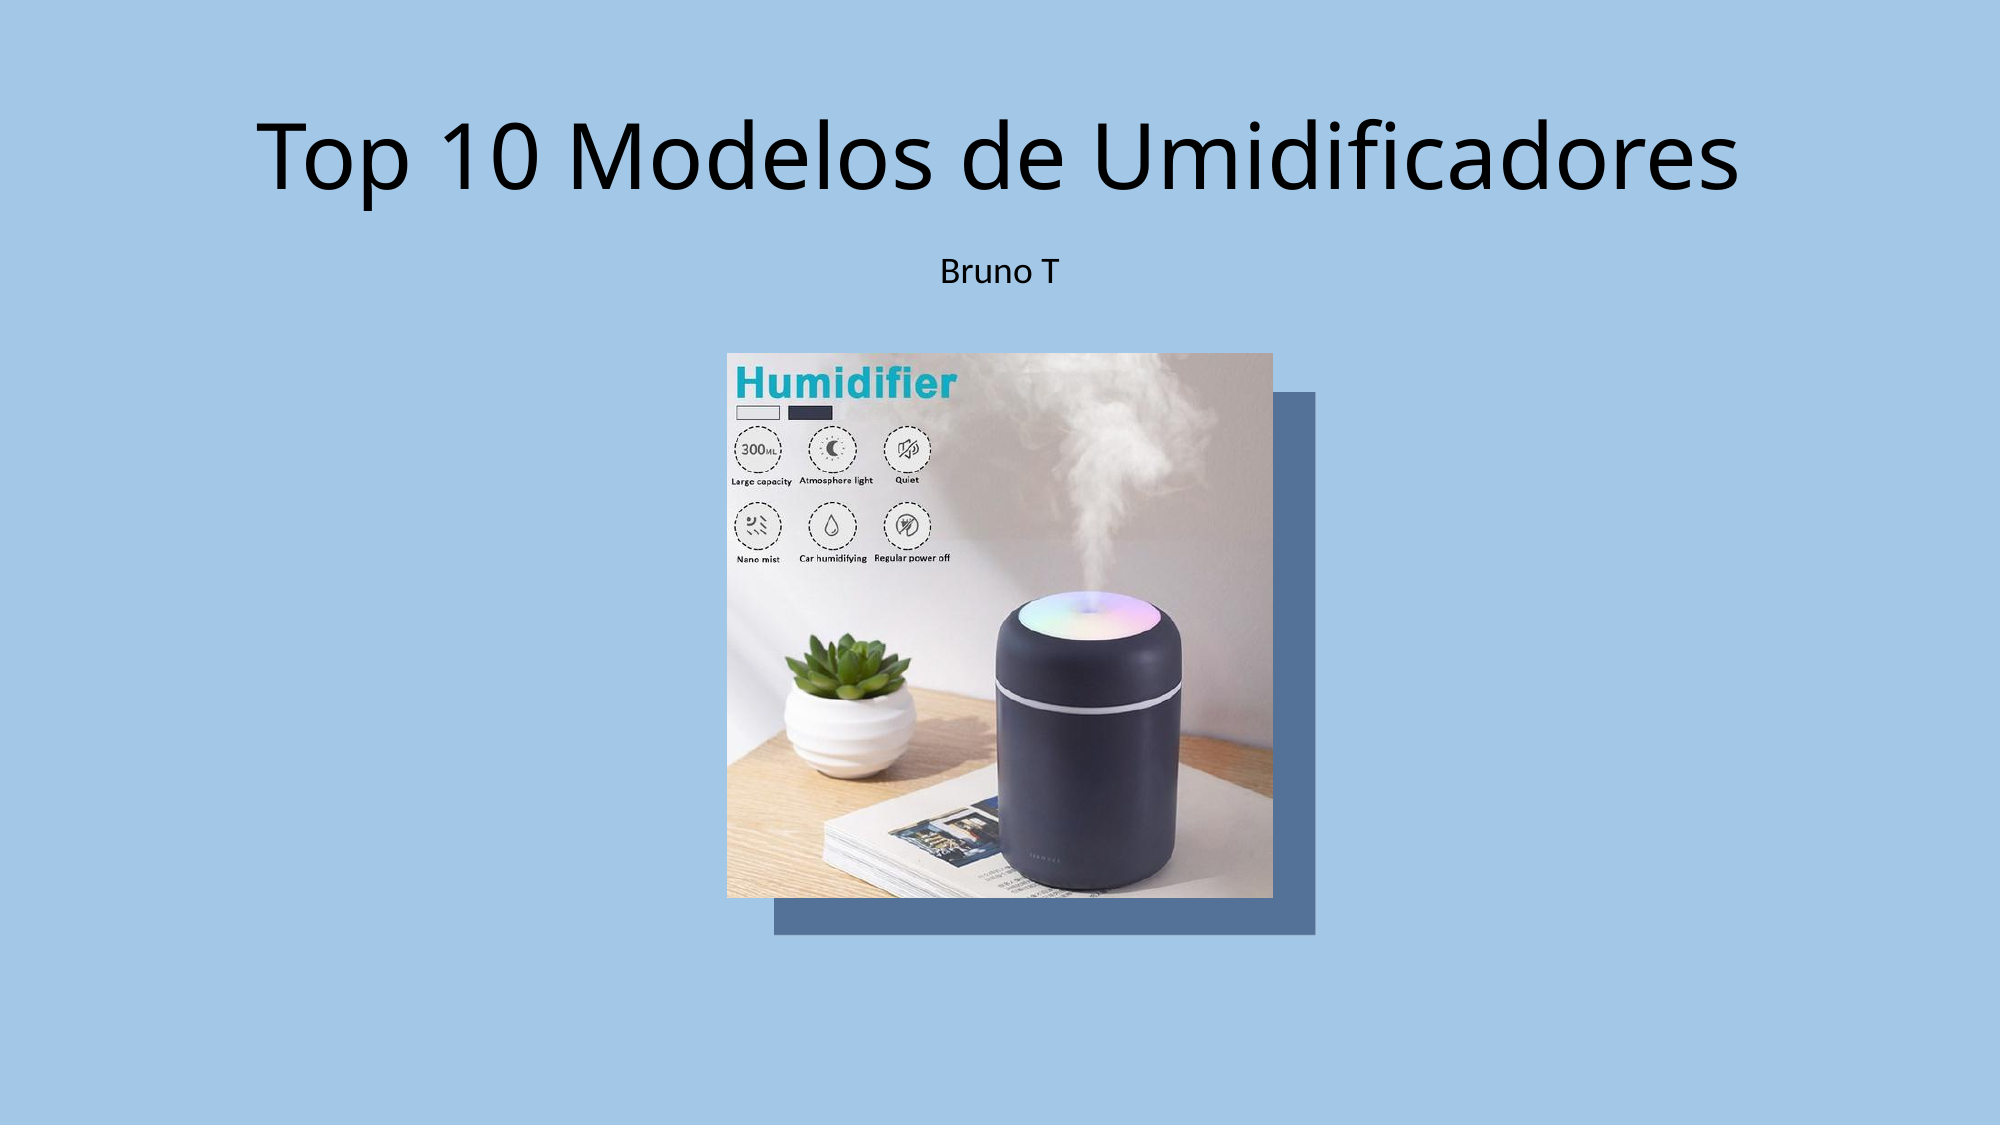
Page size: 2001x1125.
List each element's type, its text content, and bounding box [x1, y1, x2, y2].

picture [727, 353, 1273, 898]
text_box Bruno T [924, 238, 1076, 300]
title Top 10 Modelos de Umidificadores [137, 51, 1863, 270]
